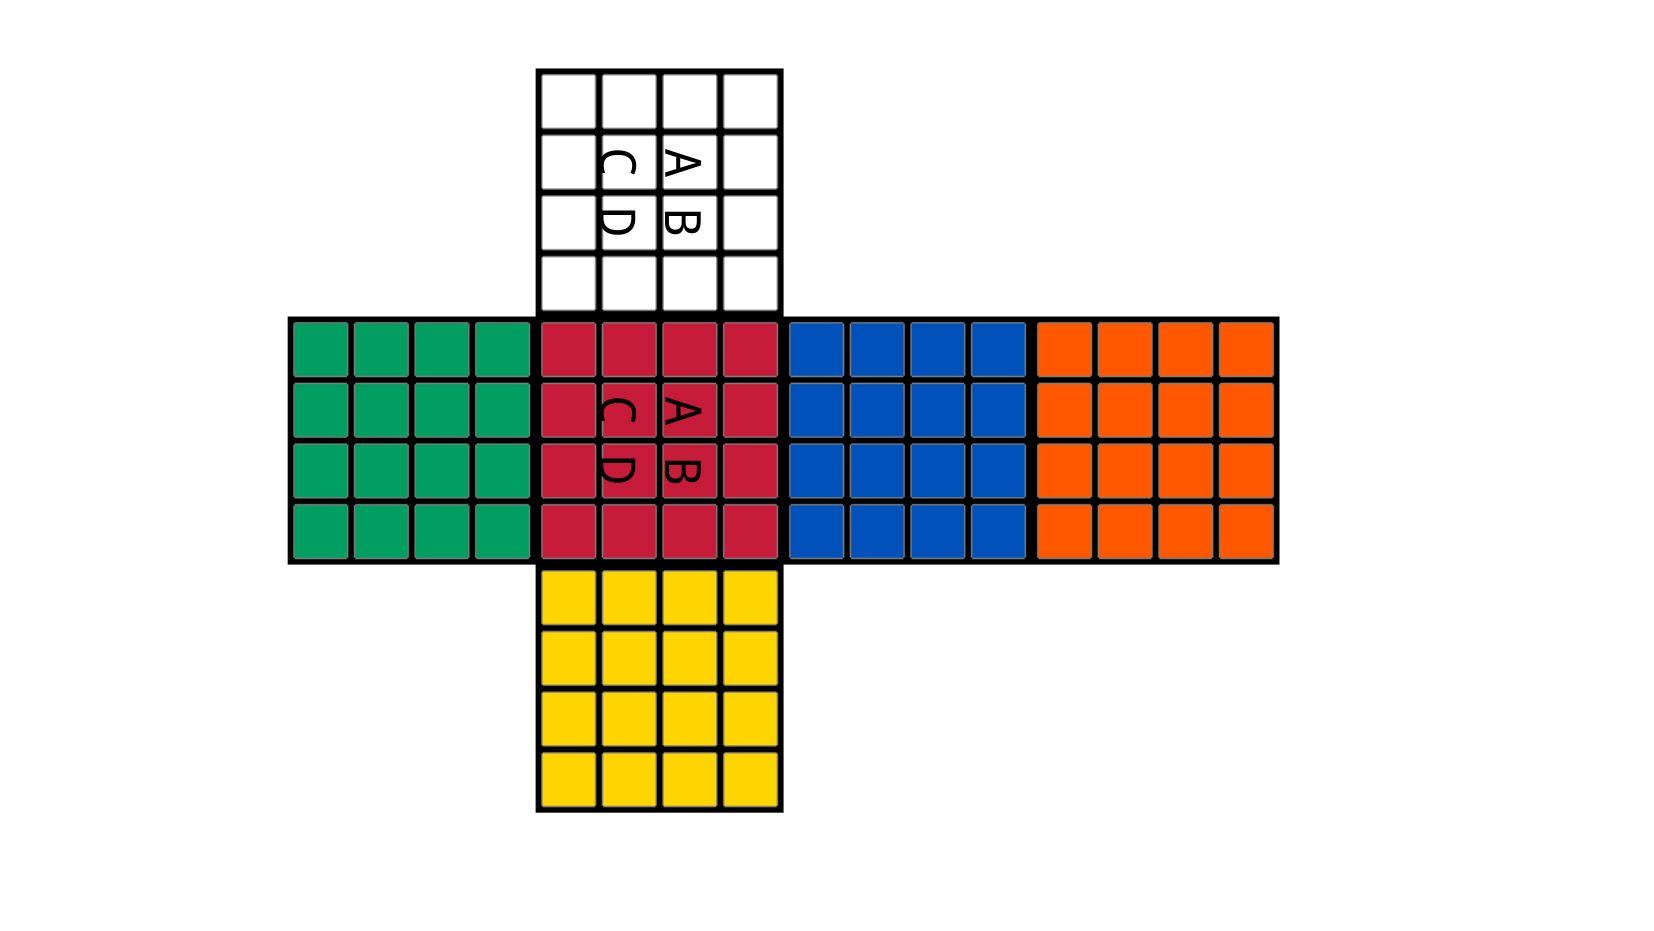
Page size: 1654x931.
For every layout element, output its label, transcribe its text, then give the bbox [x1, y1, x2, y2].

text_box B [661, 441, 726, 492]
text_box A [661, 133, 727, 184]
text_box C [589, 381, 661, 432]
text_box D [588, 192, 661, 244]
text_box D [588, 440, 661, 492]
text_box C [589, 133, 661, 184]
text_box B [661, 193, 726, 244]
picture [259, 59, 1321, 835]
text_box A [661, 381, 727, 432]
